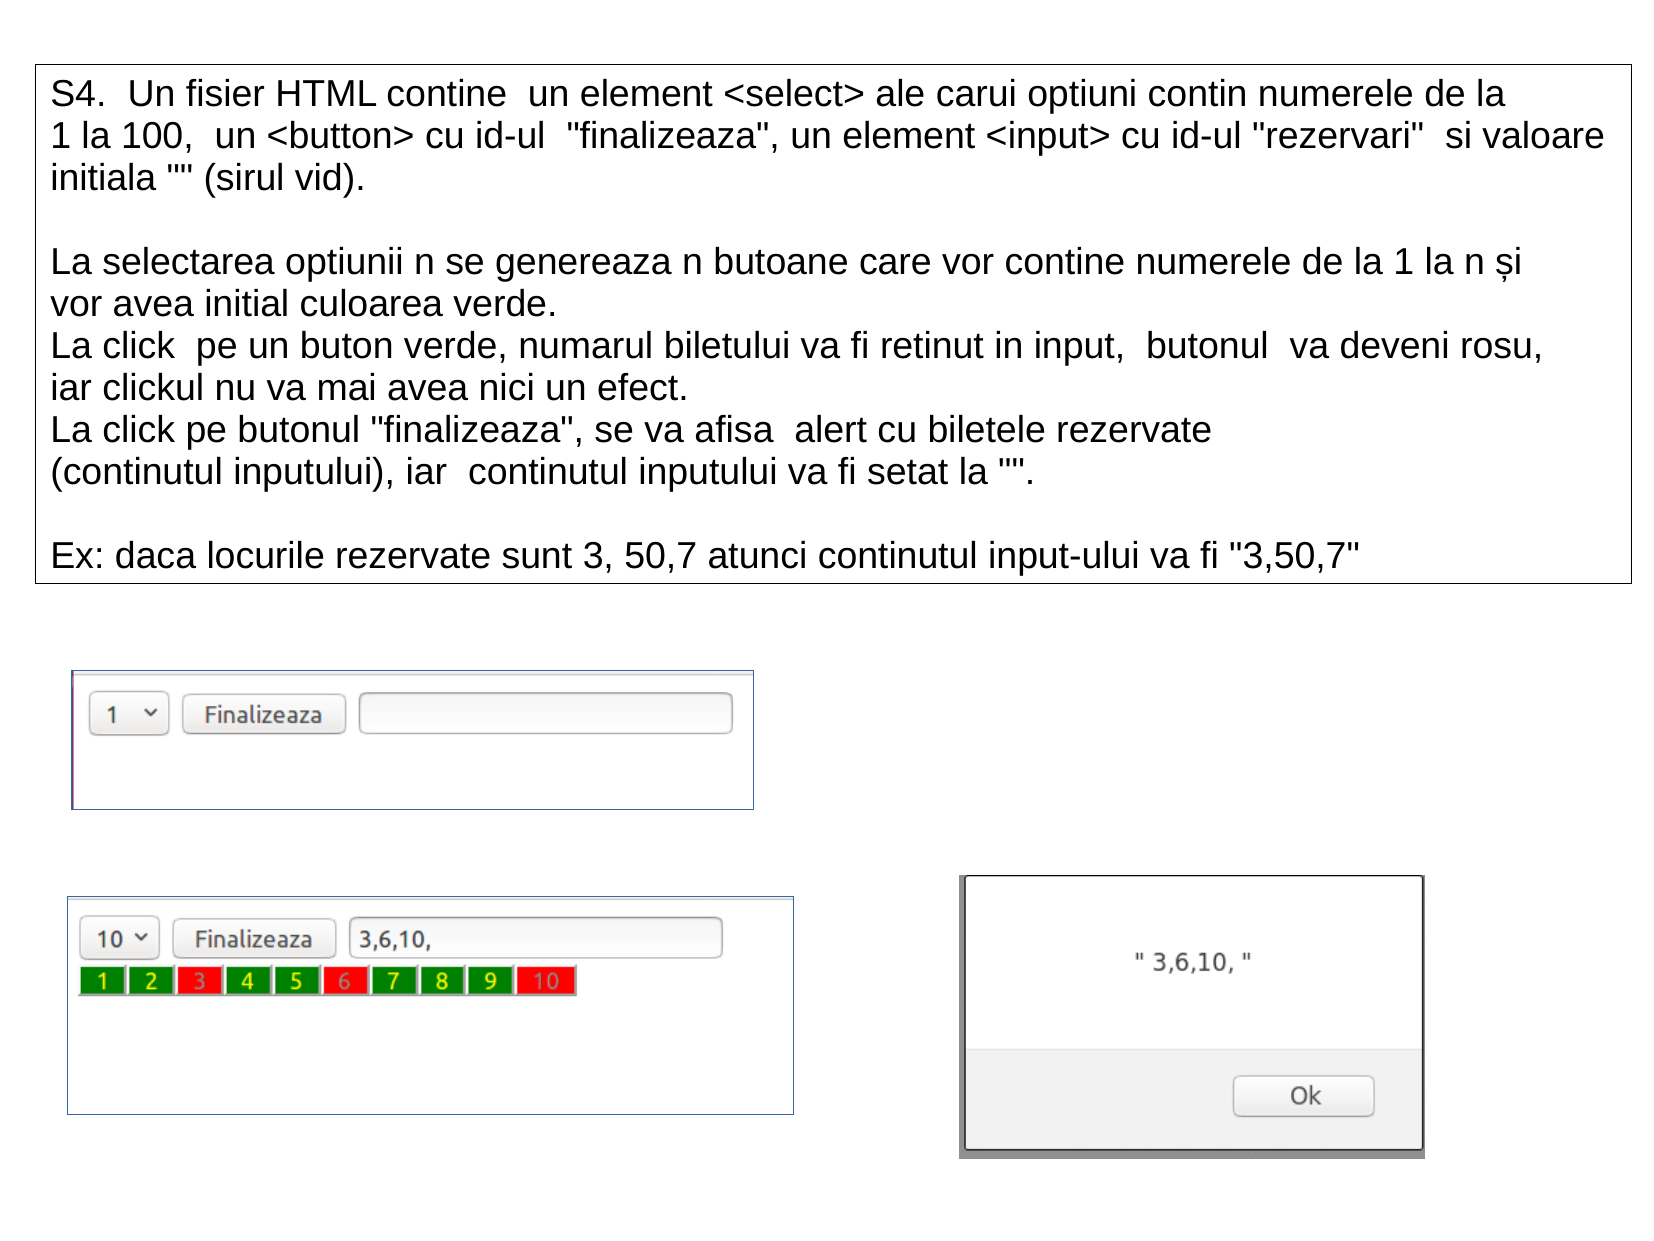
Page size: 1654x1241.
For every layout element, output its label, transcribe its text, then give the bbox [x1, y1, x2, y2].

picture [67, 896, 794, 1115]
picture [959, 875, 1425, 1160]
text_box S4. Un fisier HTML contine un element <select> ale carui optiuni contin numerele de la 1 la 100, un <button> cu id-ul "finalizeaza", un element <input> cu id-ul "rezervari" si valoare initiala "" (sirul vid). La selectarea optiunii n se genereaza n butoane care vor contine numerele de la 1 la n și vor avea initial culoarea verde. La click pe un buton verde, numarul biletului va fi retinut in input, butonul va deveni rosu, iar clickul nu va mai avea nici un efect. La click pe butonul "finalizeaza", se va afisa alert cu biletele rezervate (continutul inputului), iar continutul inputului va fi setat la "". Ex: daca locurile rezervate sunt 3, 50,7 atunci continutul input-ului va fi "3,50,7" [35, 64, 1632, 584]
picture [71, 670, 754, 810]
